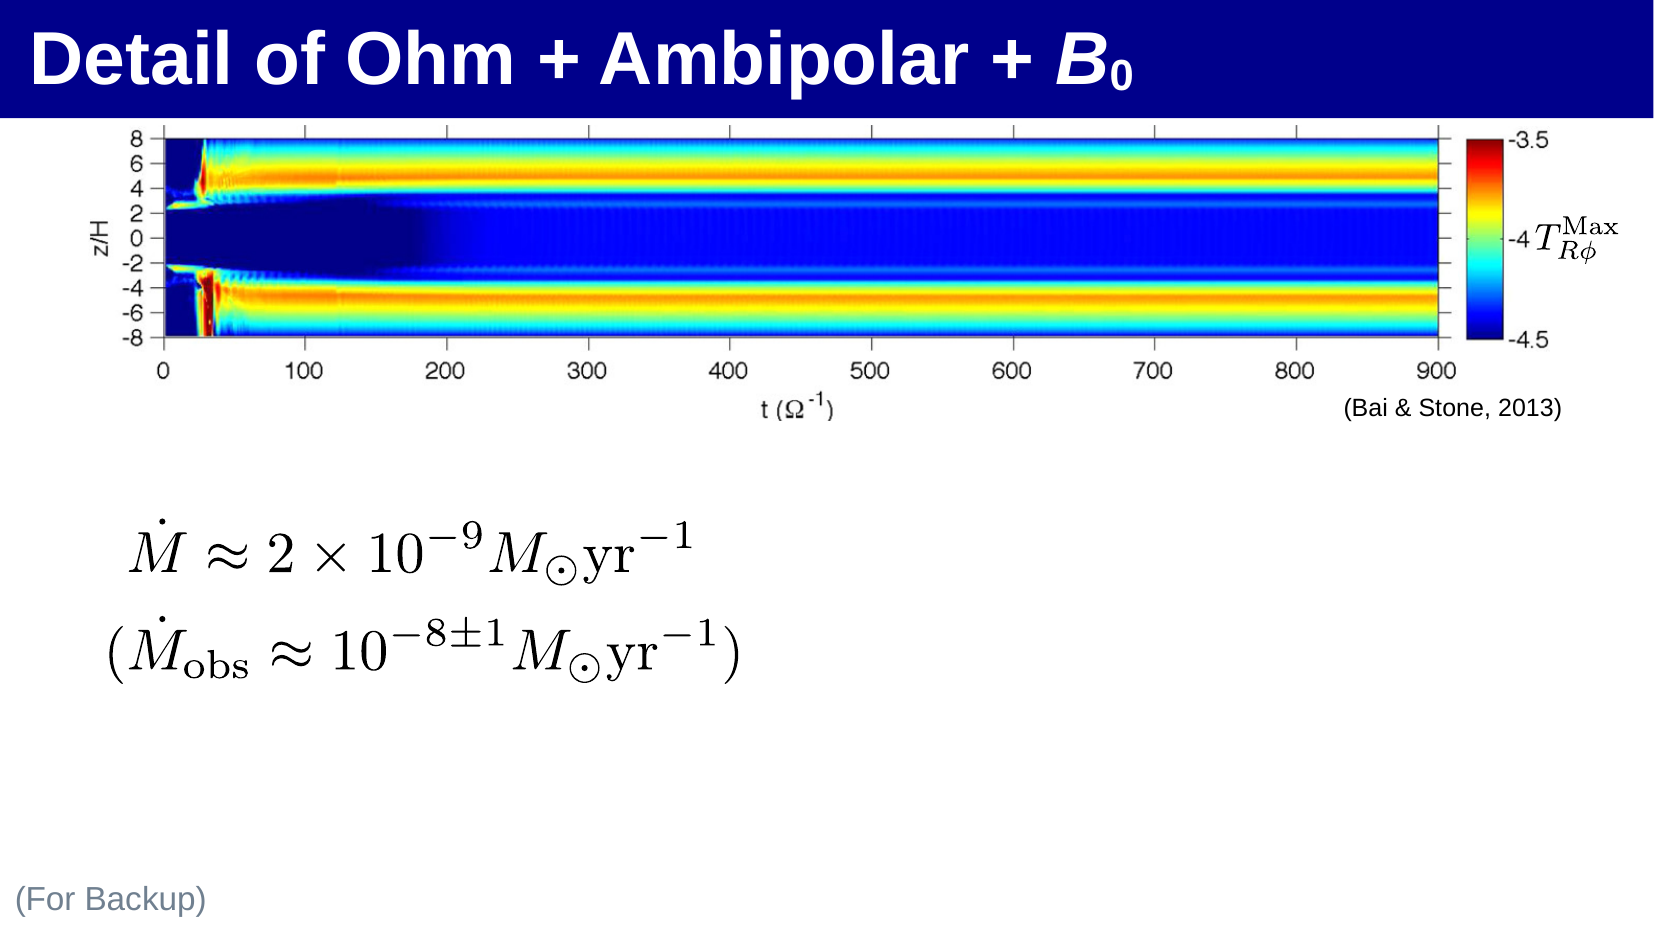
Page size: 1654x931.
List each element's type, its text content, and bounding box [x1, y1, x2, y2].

text_box [1535, 216, 1619, 265]
picture [88, 125, 1550, 421]
text_box [109, 518, 739, 684]
text_box Detail of Ohm + Ambipolar + B0 [0, 0, 1654, 119]
text_box (Bai & Stone, 2013) [1328, 382, 1640, 434]
